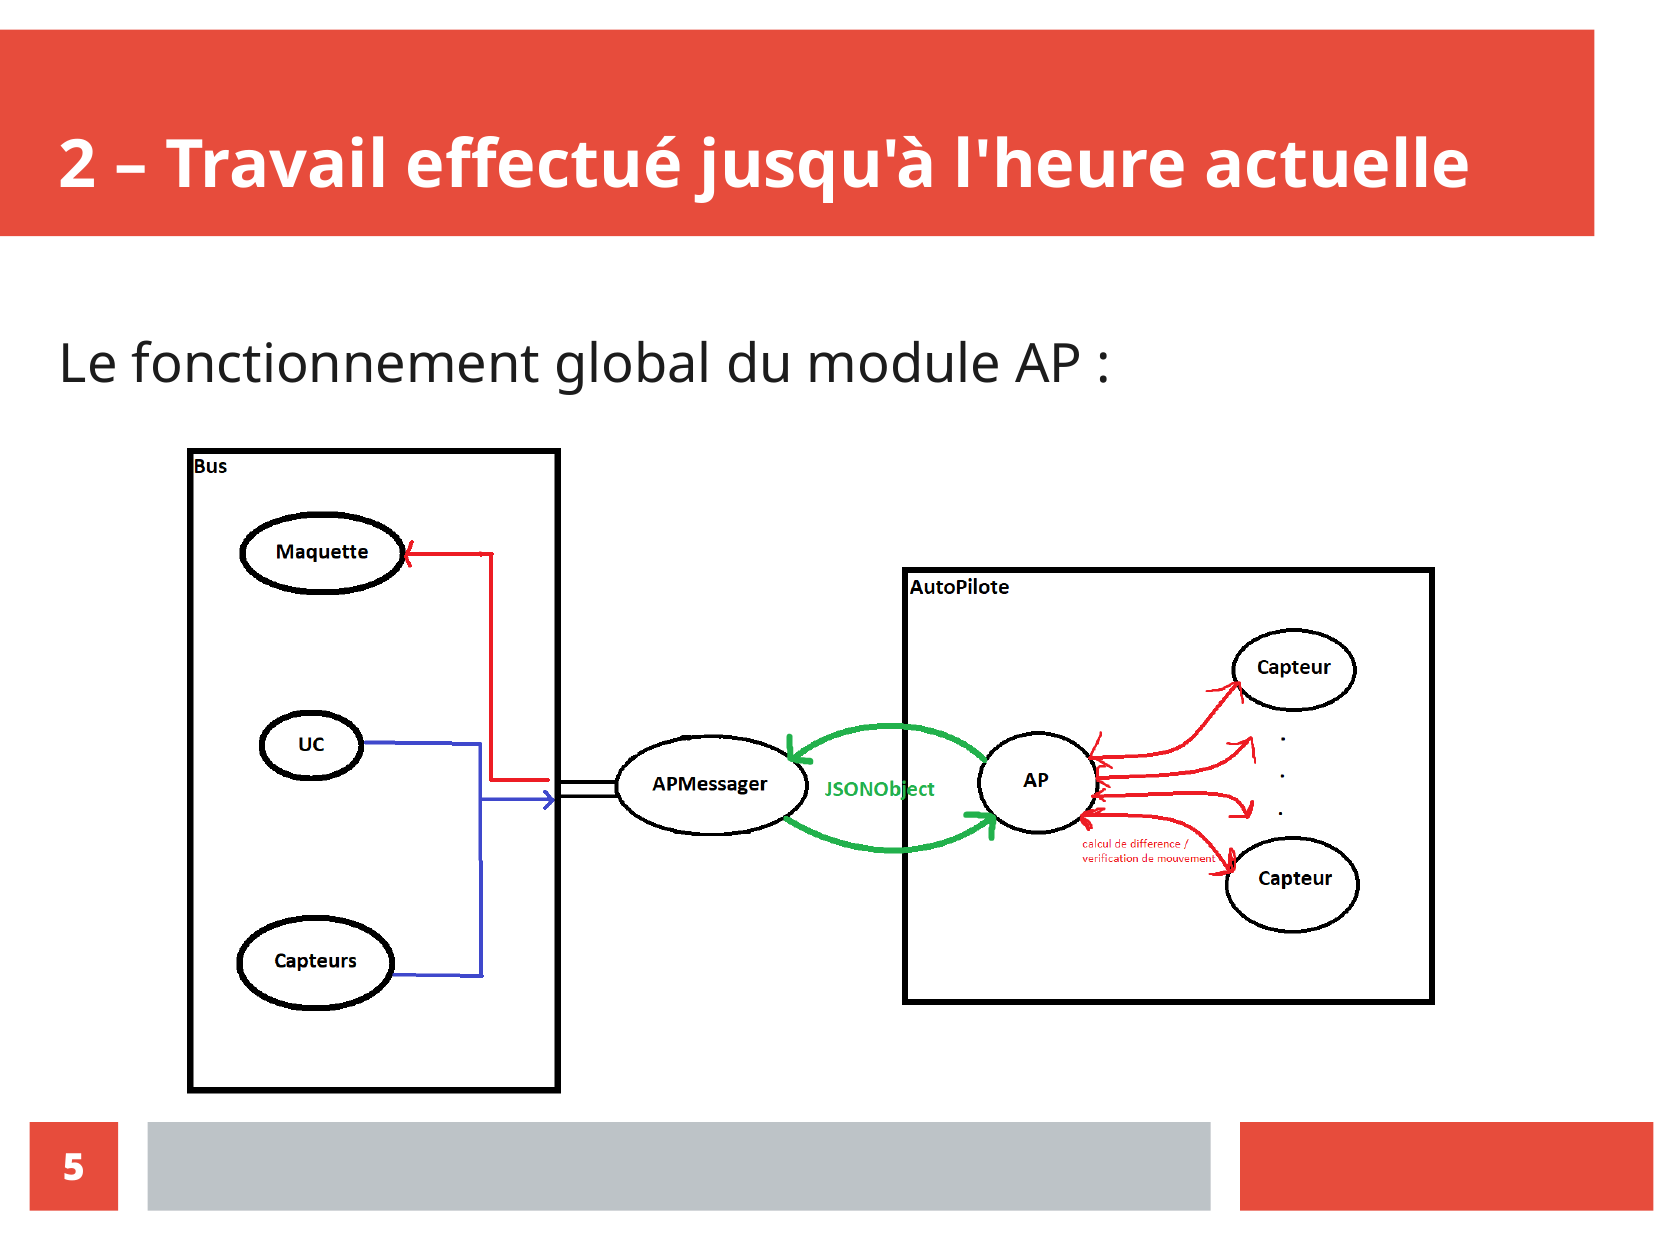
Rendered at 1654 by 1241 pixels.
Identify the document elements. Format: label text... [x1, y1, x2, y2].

picture [180, 425, 1451, 1111]
list Le fonctionnement global du module AP : [59, 324, 1565, 1093]
title 2 – Travail effectué jusqu'à l'heure actuelle [59, 59, 1595, 207]
